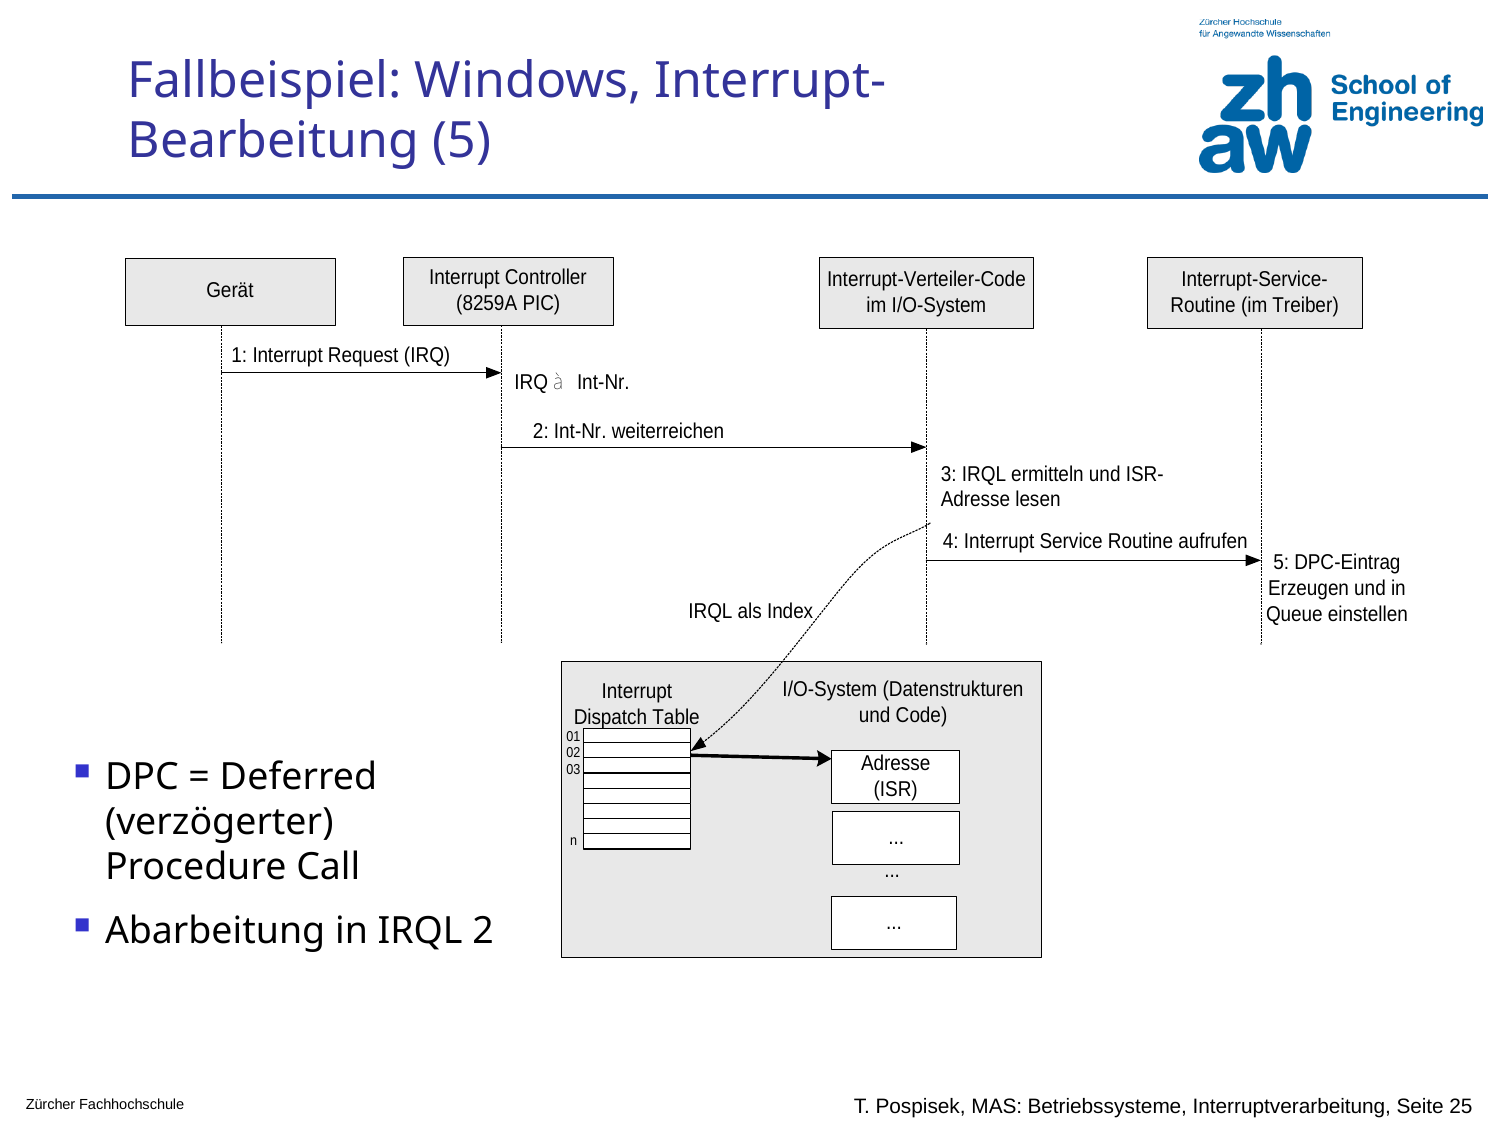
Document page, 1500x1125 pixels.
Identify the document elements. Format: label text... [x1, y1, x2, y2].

picture [122, 254, 1426, 961]
title Fallbeispiel: Windows, Interrupt-Bearbeitung (5) [112, 50, 1170, 175]
text_box DPC = Deferred (verzögerter) Procedure Call Abarbeitung in IRQL 2 [59, 744, 122, 959]
picture [1199, 19, 1483, 173]
